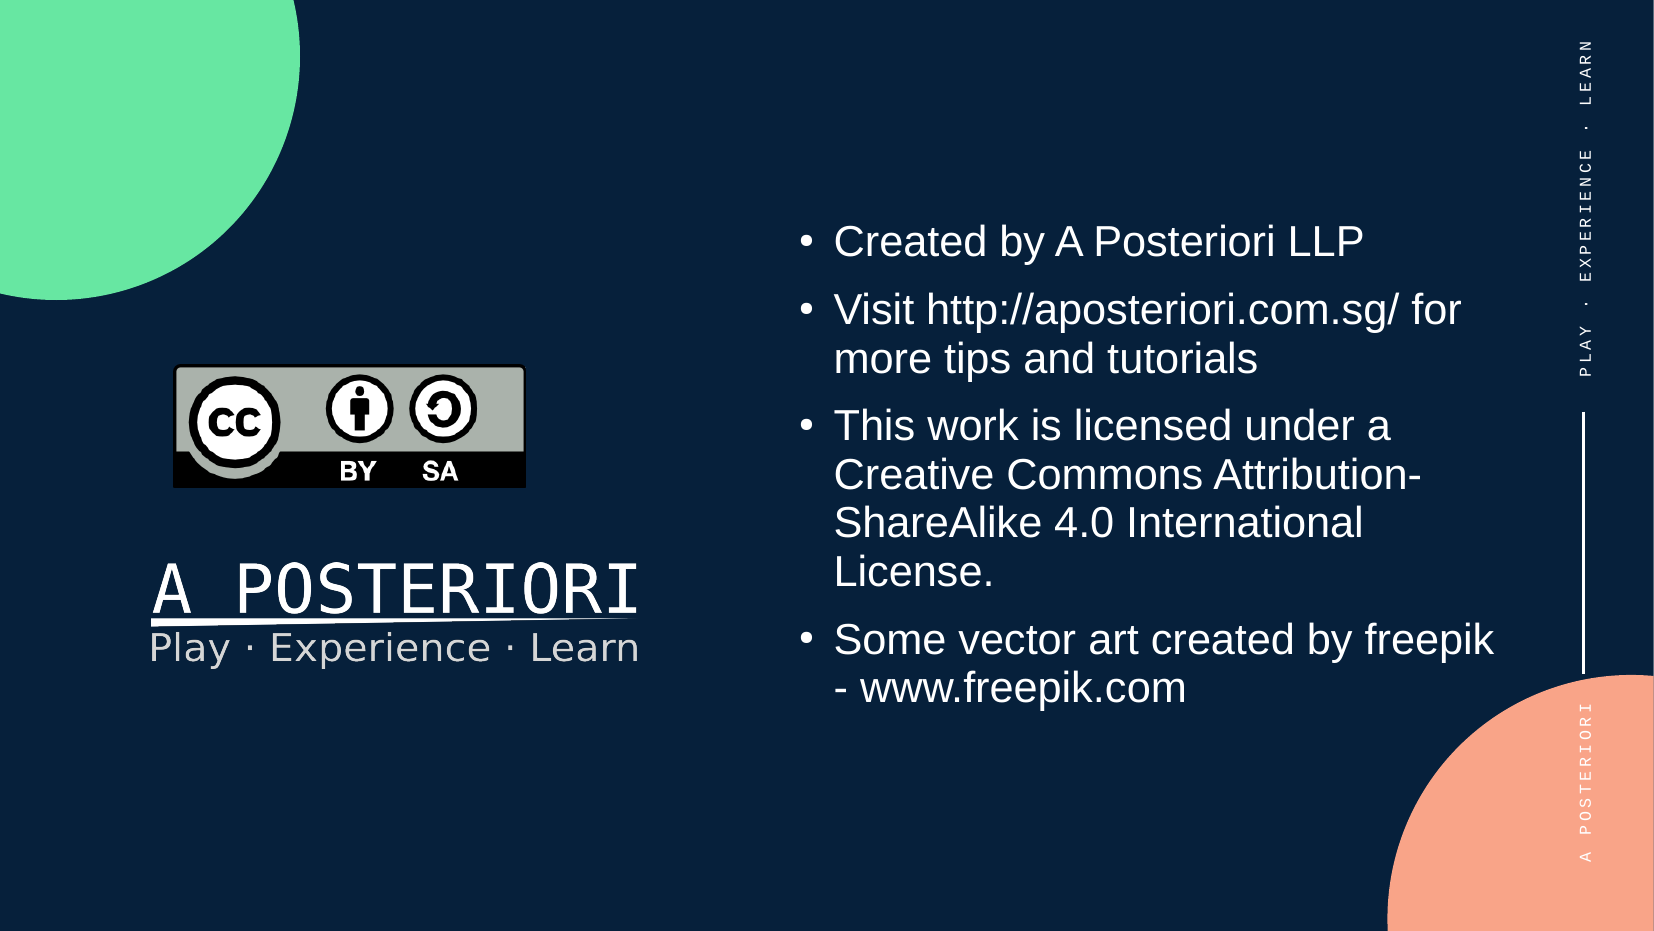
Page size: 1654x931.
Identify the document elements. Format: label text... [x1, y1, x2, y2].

picture [151, 562, 638, 669]
list Created by A Posteriori LLP Visit http://aposteriori.com.sg/ for more tips and tutorials This work is licensed under a Creative Commons Attribution-ShareAlike 4.0 International License. Some vector art created by freepik - www.freepik.com [787, 217, 1501, 713]
picture [173, 364, 526, 488]
